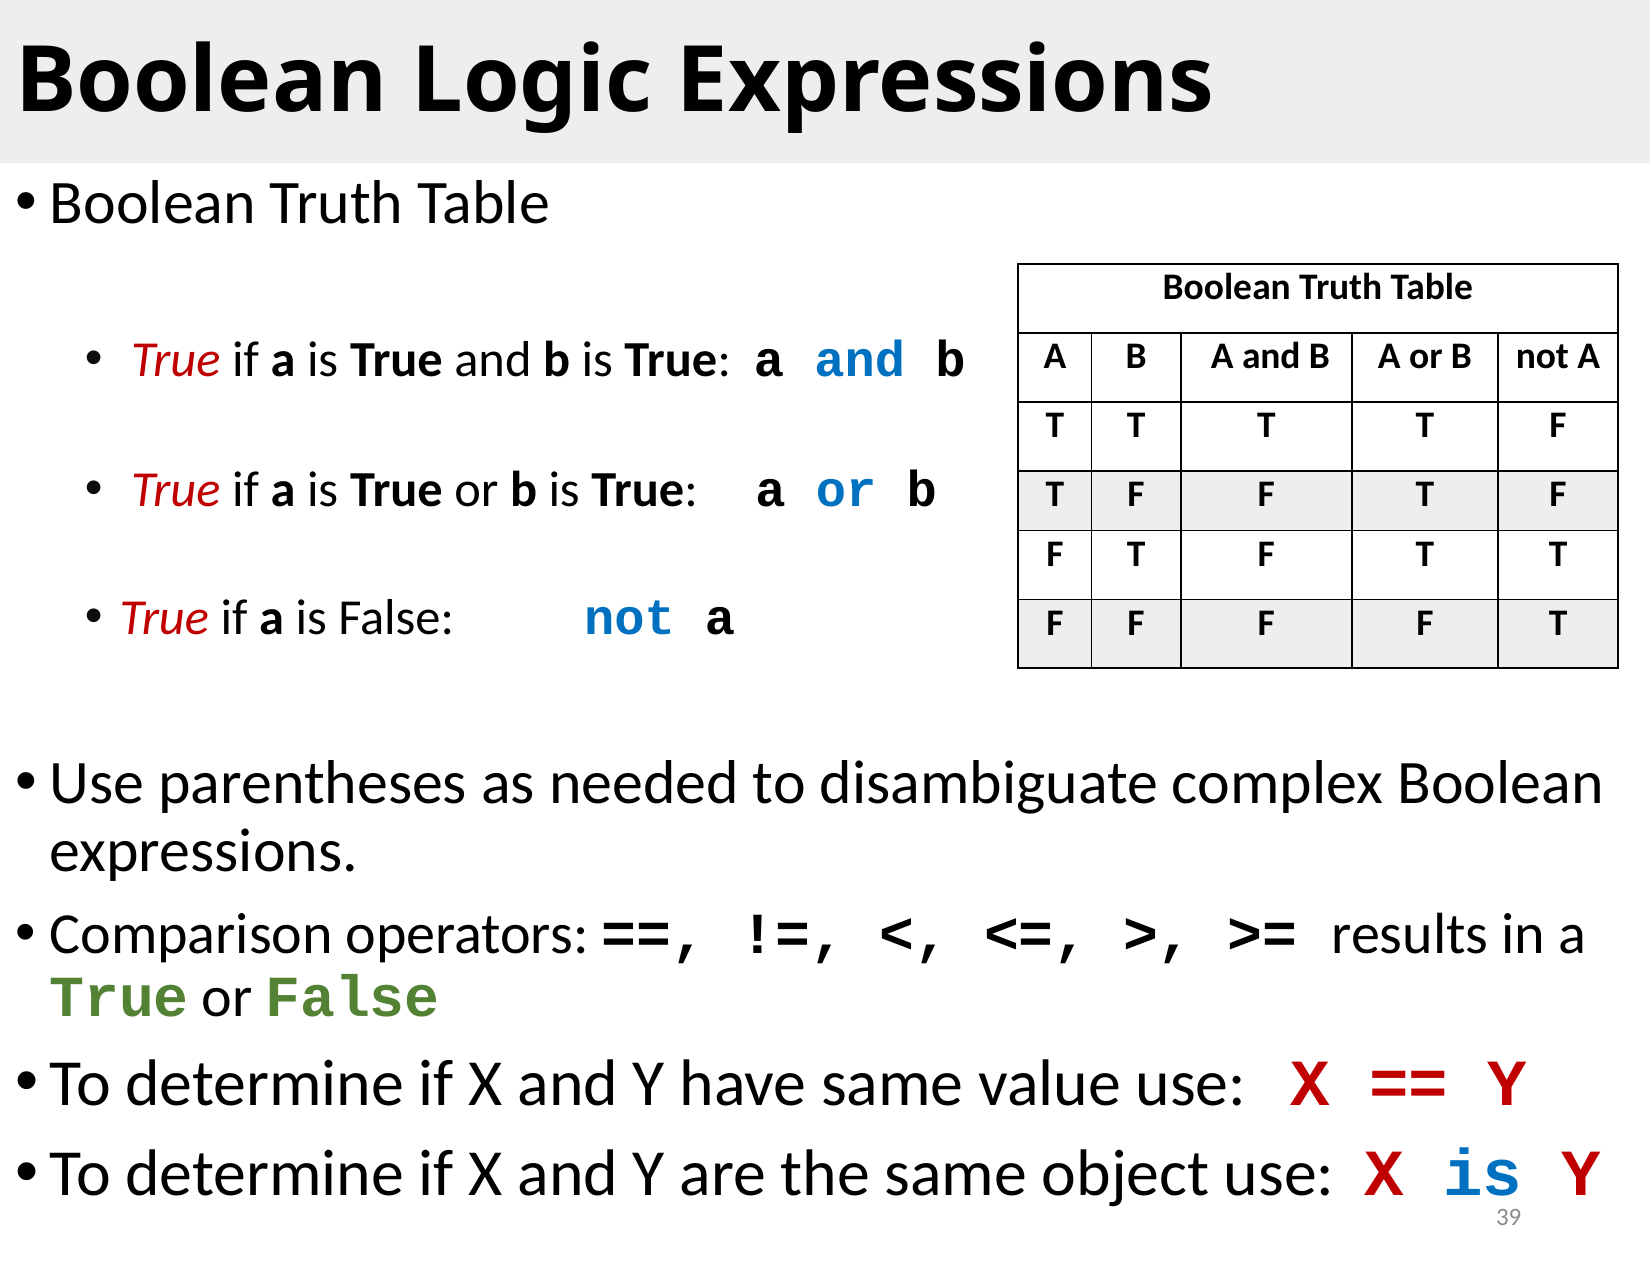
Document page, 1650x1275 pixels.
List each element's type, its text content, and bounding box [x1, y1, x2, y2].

table_cell F [1092, 600, 1180, 667]
list Boolean Truth Table True if a is True and b is True: a and b True if a is True or b is True: a or b True if a is False: not a Use parentheses as needed to disambiguate complex Boolean expressions. Comparison operators: ==, !=, <, <=, >, >= results in a True or False To determine if X and Y have same value use: X == Y To determine if X and Y are the same object use: X is Y [0, 162, 1650, 1238]
table_cell T [1499, 531, 1617, 599]
table_cell T [1353, 403, 1497, 470]
table_cell T [1499, 600, 1617, 667]
table_cell T [1353, 472, 1497, 530]
table_cell T [1182, 403, 1351, 470]
table_cell F [1092, 472, 1180, 530]
table_cell A [1019, 334, 1091, 401]
table_cell not A [1499, 334, 1617, 401]
table_cell T [1092, 531, 1180, 599]
table_cell T [1092, 403, 1180, 470]
table_cell F [1182, 531, 1351, 599]
table_cell F [1182, 472, 1351, 530]
table_cell T [1019, 472, 1091, 530]
table_cell F [1019, 531, 1091, 599]
table_cell T [1019, 403, 1091, 470]
table_cell B [1092, 334, 1180, 401]
table_cell F [1499, 403, 1617, 470]
table_cell F [1499, 472, 1617, 530]
table_cell T [1353, 531, 1497, 599]
table_cell A or B [1353, 334, 1497, 401]
table_cell F [1182, 600, 1351, 667]
table_cell F [1019, 600, 1091, 667]
title Boolean Logic Expressions [0, 0, 1650, 162]
table_cell F [1353, 600, 1497, 667]
table_header Boolean Truth Table [1019, 265, 1617, 332]
table_cell A and B [1182, 334, 1351, 401]
